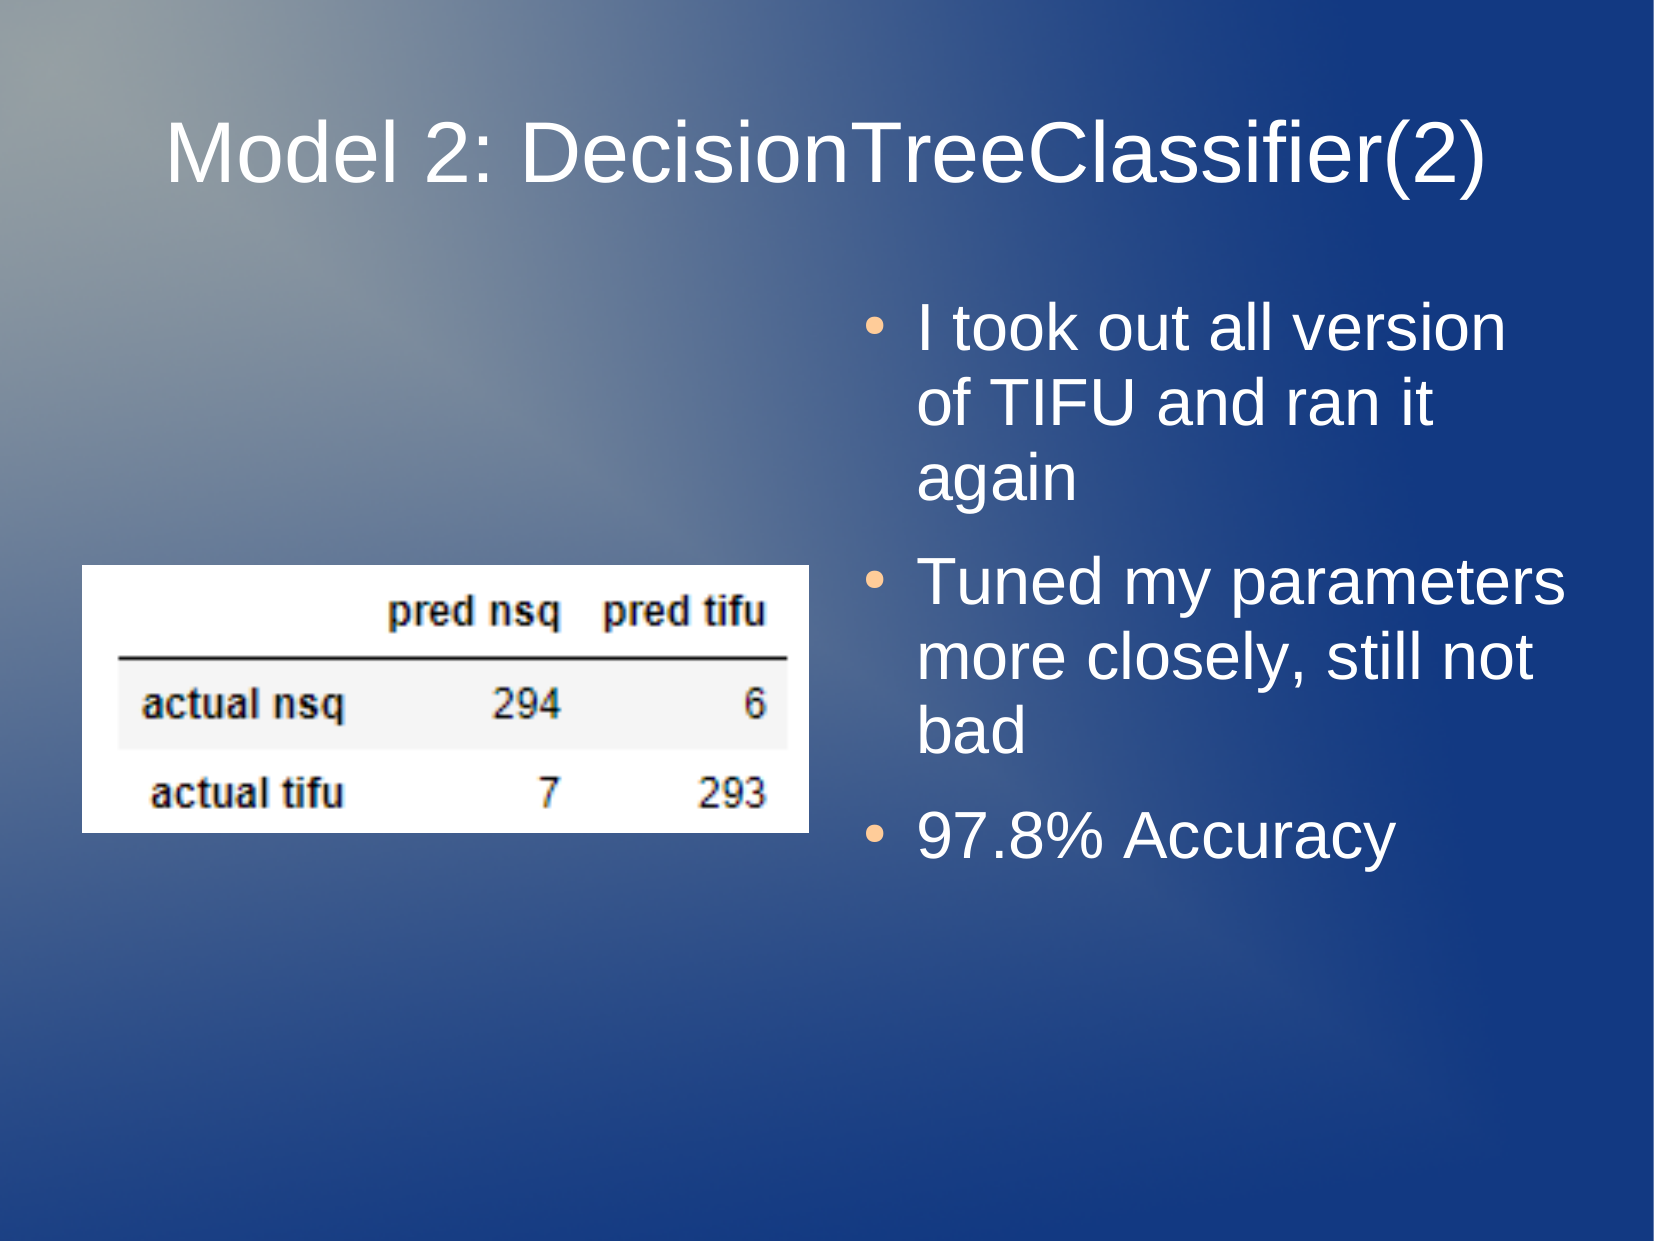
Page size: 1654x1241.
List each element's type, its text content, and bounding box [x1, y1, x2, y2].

title Model 2: DecisionTreeClassifier(2) [82, 49, 1571, 257]
picture [0, 0, 1654, 1241]
list I took out all version of TIFU and ran it again Tuned my parameters more closely, still not bad 97.8% Accuracy [845, 290, 1572, 1109]
